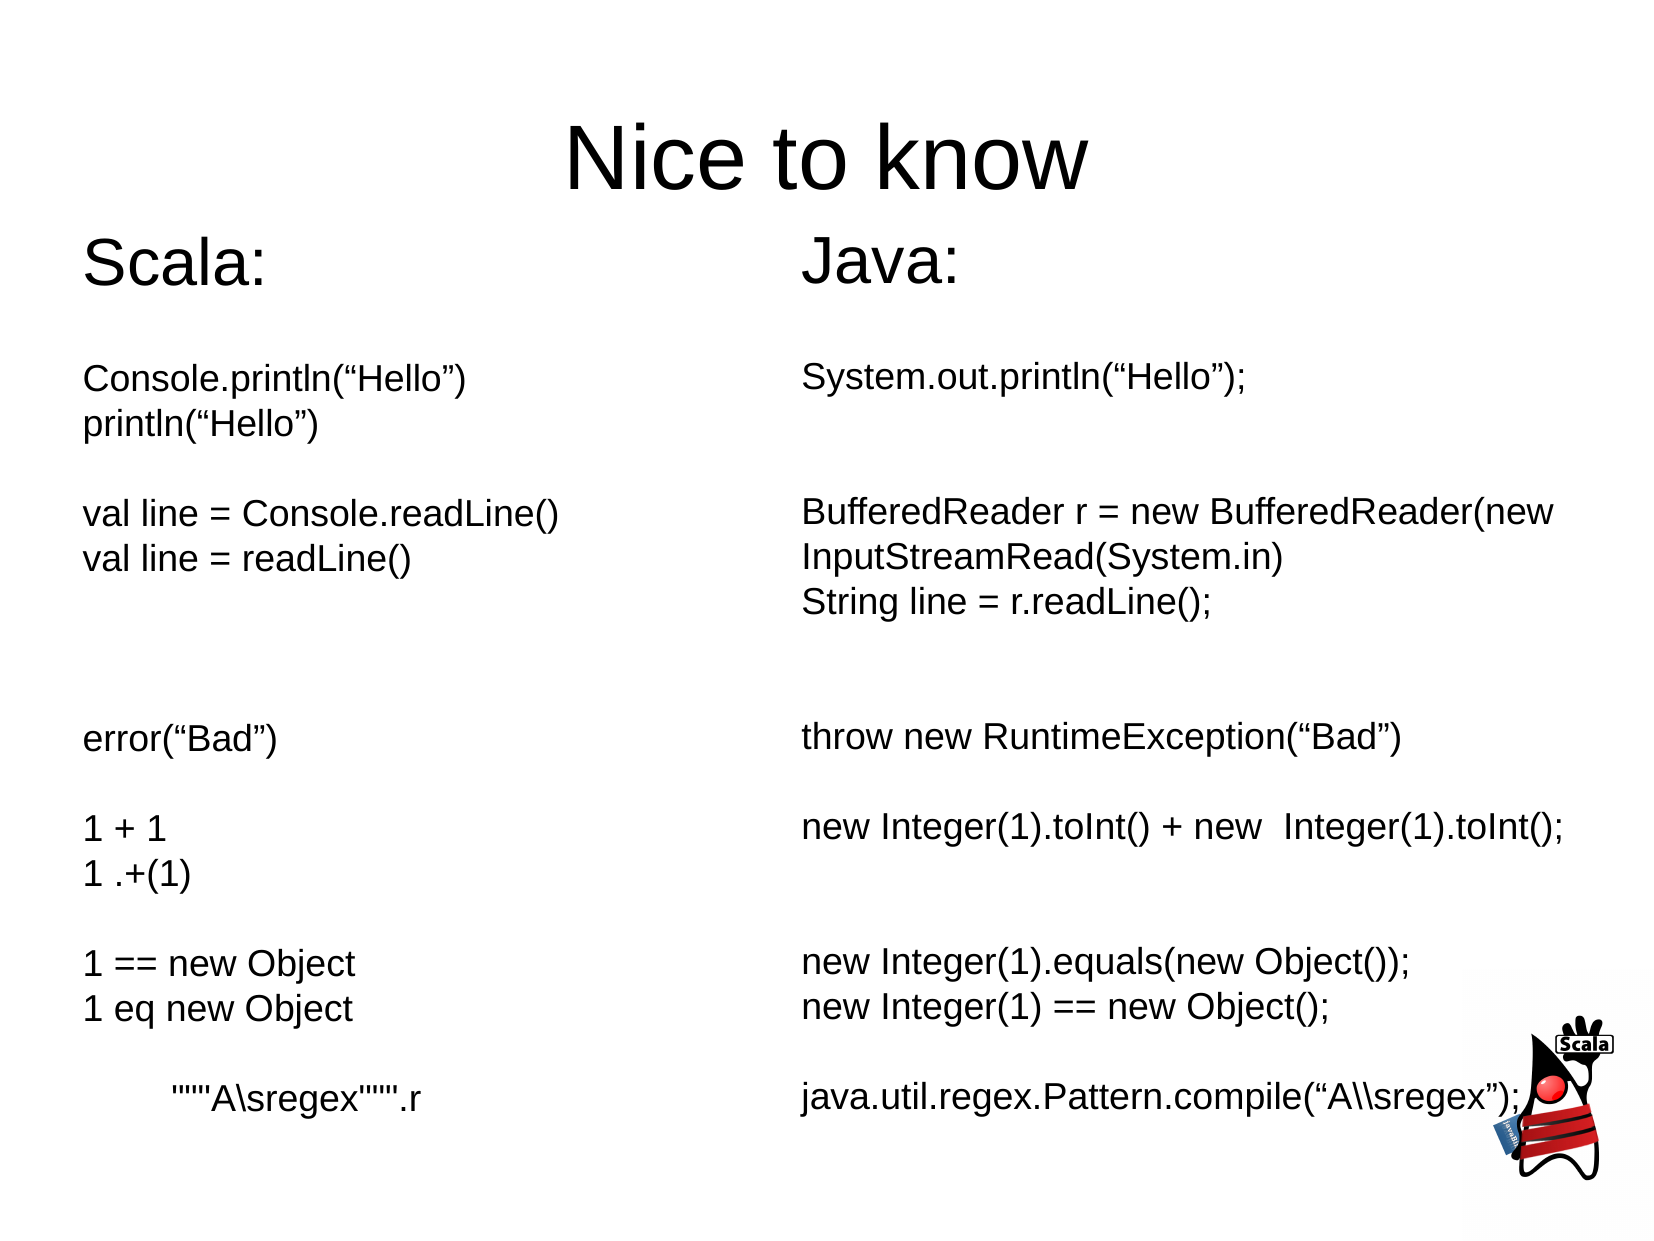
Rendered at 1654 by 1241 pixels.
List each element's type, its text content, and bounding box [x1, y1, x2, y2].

list Java: System.out.println(“Hello”); BufferedReader r = new BufferedReader(new InputStreamRead(System.in) String line = r.readLine(); throw new RuntimeException(“Bad”) new Integer(1).toInt() + new Integer(1).toInt(); new Integer(1).equals(new Object()); new Integer(1) == new Object(); java.util.regex.Pattern.compile(“A\\sregex”); [801, 217, 1630, 1193]
list Scala: Console.println(“Hello”) println(“Hello”) val line = Console.readLine() val line = readLine() error(“Bad”) 1 + 1 1 .+(1) 1 == new Object 1 eq new Object """A\sregex""".r [82, 219, 809, 1195]
title Nice to know [82, 56, 1571, 219]
